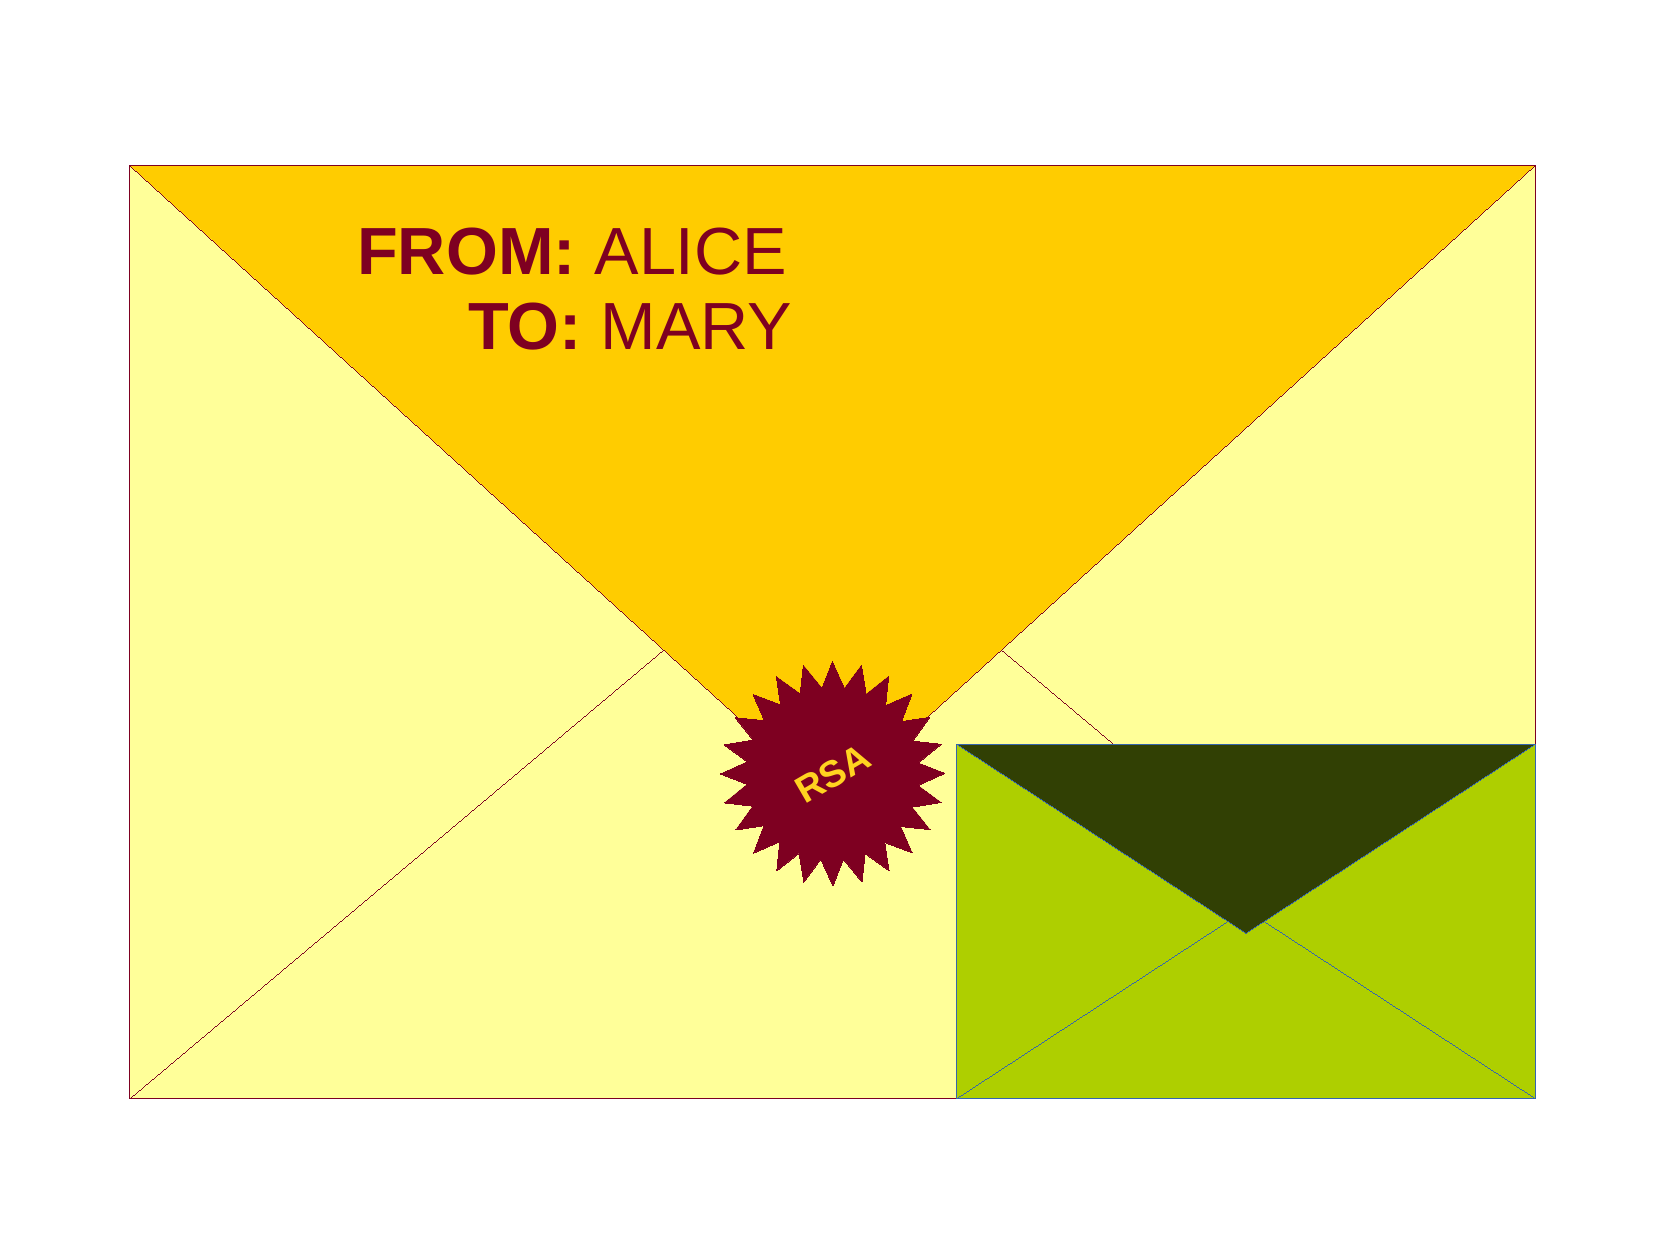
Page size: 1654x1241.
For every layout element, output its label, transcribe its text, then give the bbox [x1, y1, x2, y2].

text_box RSA [720, 661, 945, 886]
text_box FROM: ALICE TO: MARY [342, 206, 993, 371]
text_box [129, 165, 1536, 1099]
